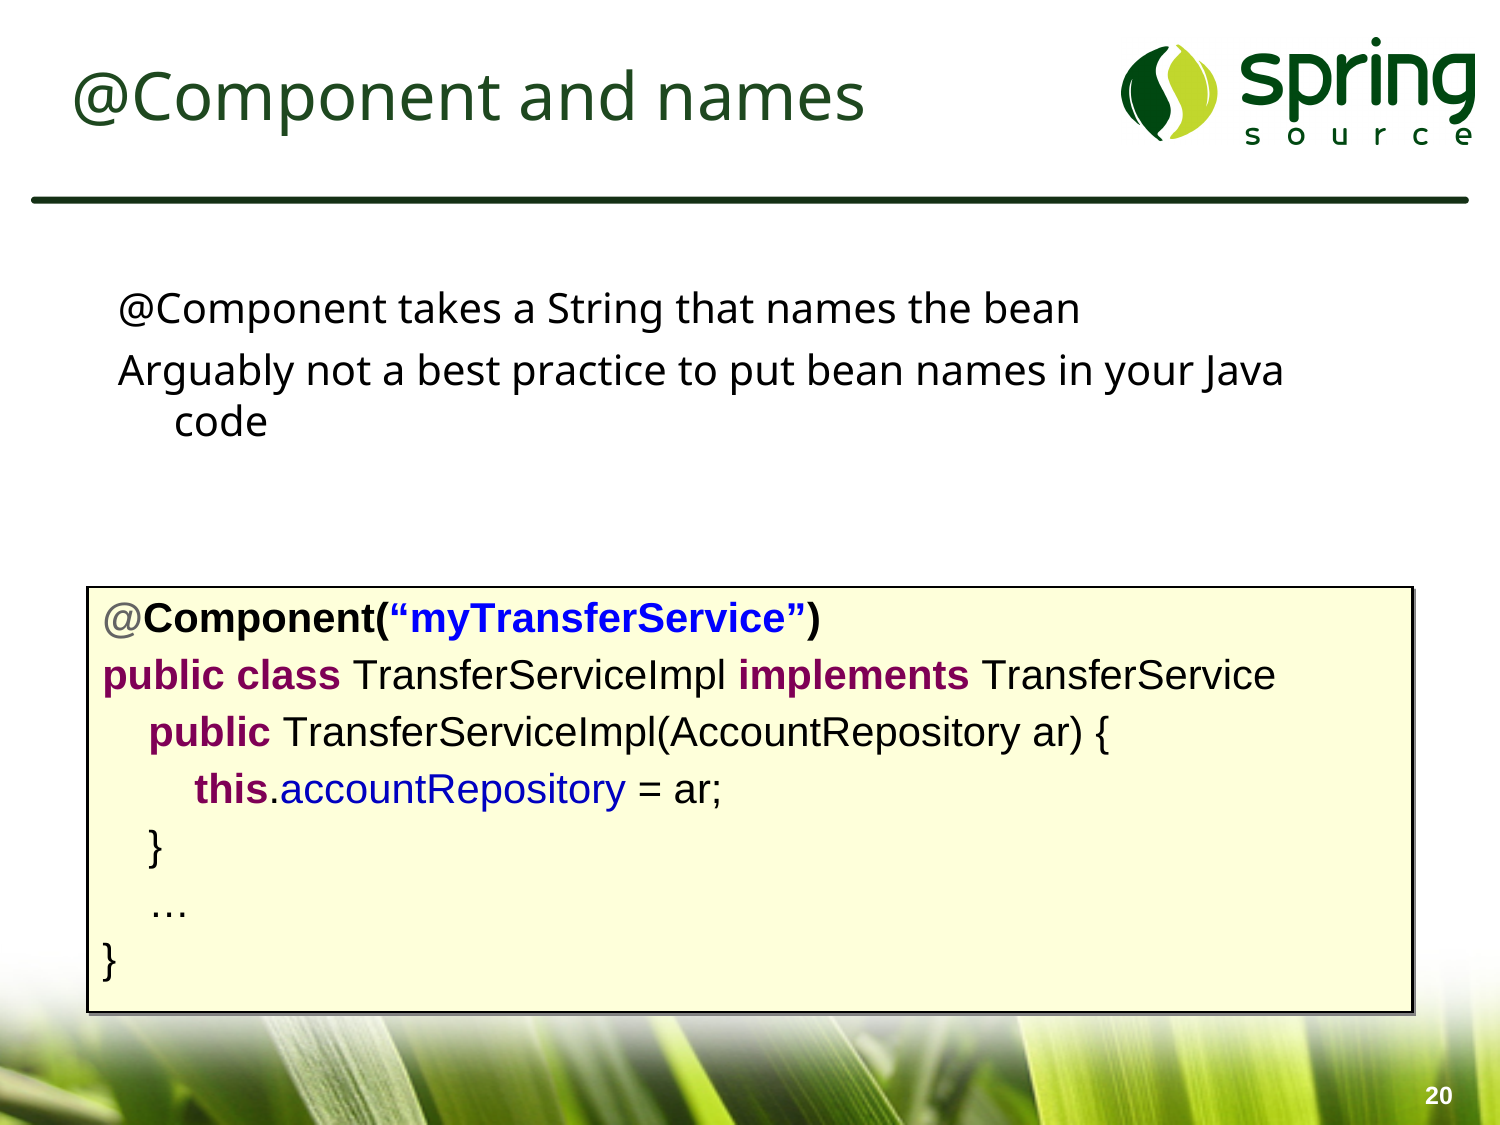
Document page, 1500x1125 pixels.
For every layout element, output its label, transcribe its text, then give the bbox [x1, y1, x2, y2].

list @Component takes a String that names the bean Arguably not a best practice to put bean names in your Java code [103, 275, 1394, 509]
title @Component and names [56, 13, 1089, 176]
picture [1121, 37, 1475, 145]
text_box @Component(“myTransferService”) public class TransferServiceImpl implements TransferService public TransferServiceImpl(AccountRepository ar) { this.accountRepository = ar; } … } [87, 587, 1413, 1013]
picture [0, 944, 1500, 1125]
